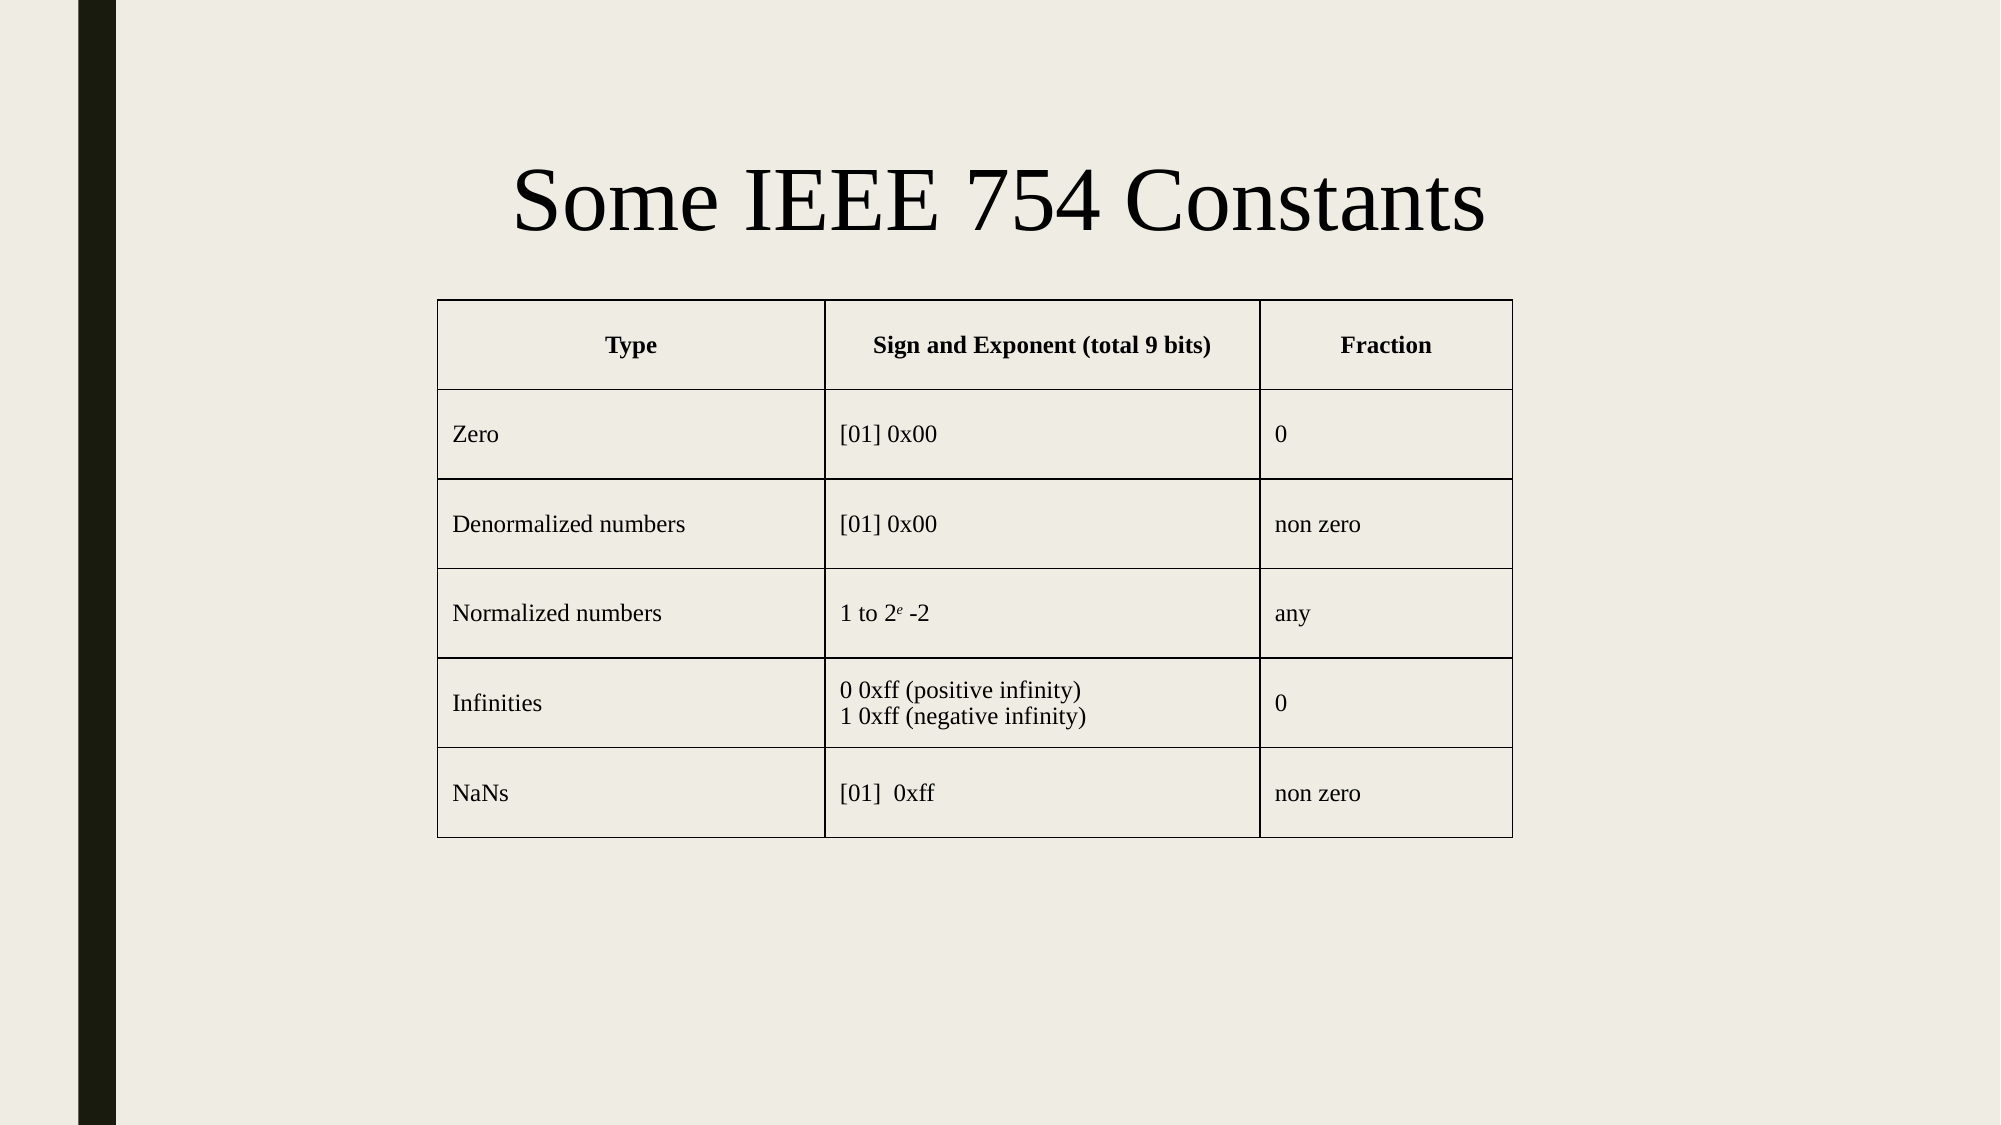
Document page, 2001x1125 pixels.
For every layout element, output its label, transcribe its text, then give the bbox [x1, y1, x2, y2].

table_header Sign and Exponent (total 9 bits) [826, 301, 1259, 389]
table_cell [01] 0x00 [826, 390, 1259, 478]
table_cell 1 to 2e -2 [826, 569, 1259, 657]
table_cell [01] 0xff [826, 748, 1259, 837]
table_header Fraction [1261, 301, 1512, 389]
table_cell 0 [1261, 659, 1512, 747]
text_box Some IEEE 754 Constants [362, 99, 1638, 288]
table_cell 0 [1261, 390, 1512, 478]
table_cell [01] 0x00 [826, 480, 1259, 568]
table_cell any [1261, 569, 1512, 657]
table_cell Normalized numbers [438, 569, 824, 657]
table_cell Zero [438, 390, 824, 478]
table_header Type [438, 301, 824, 389]
table_cell non zero [1261, 480, 1512, 568]
table_cell Denormalized numbers [438, 480, 824, 568]
table_cell 0 0xff (positive infinity) 1 0xff (negative infinity) [826, 659, 1259, 747]
table_cell non zero [1261, 748, 1512, 837]
table_cell Infinities [438, 659, 824, 747]
table_cell NaNs [438, 748, 824, 837]
